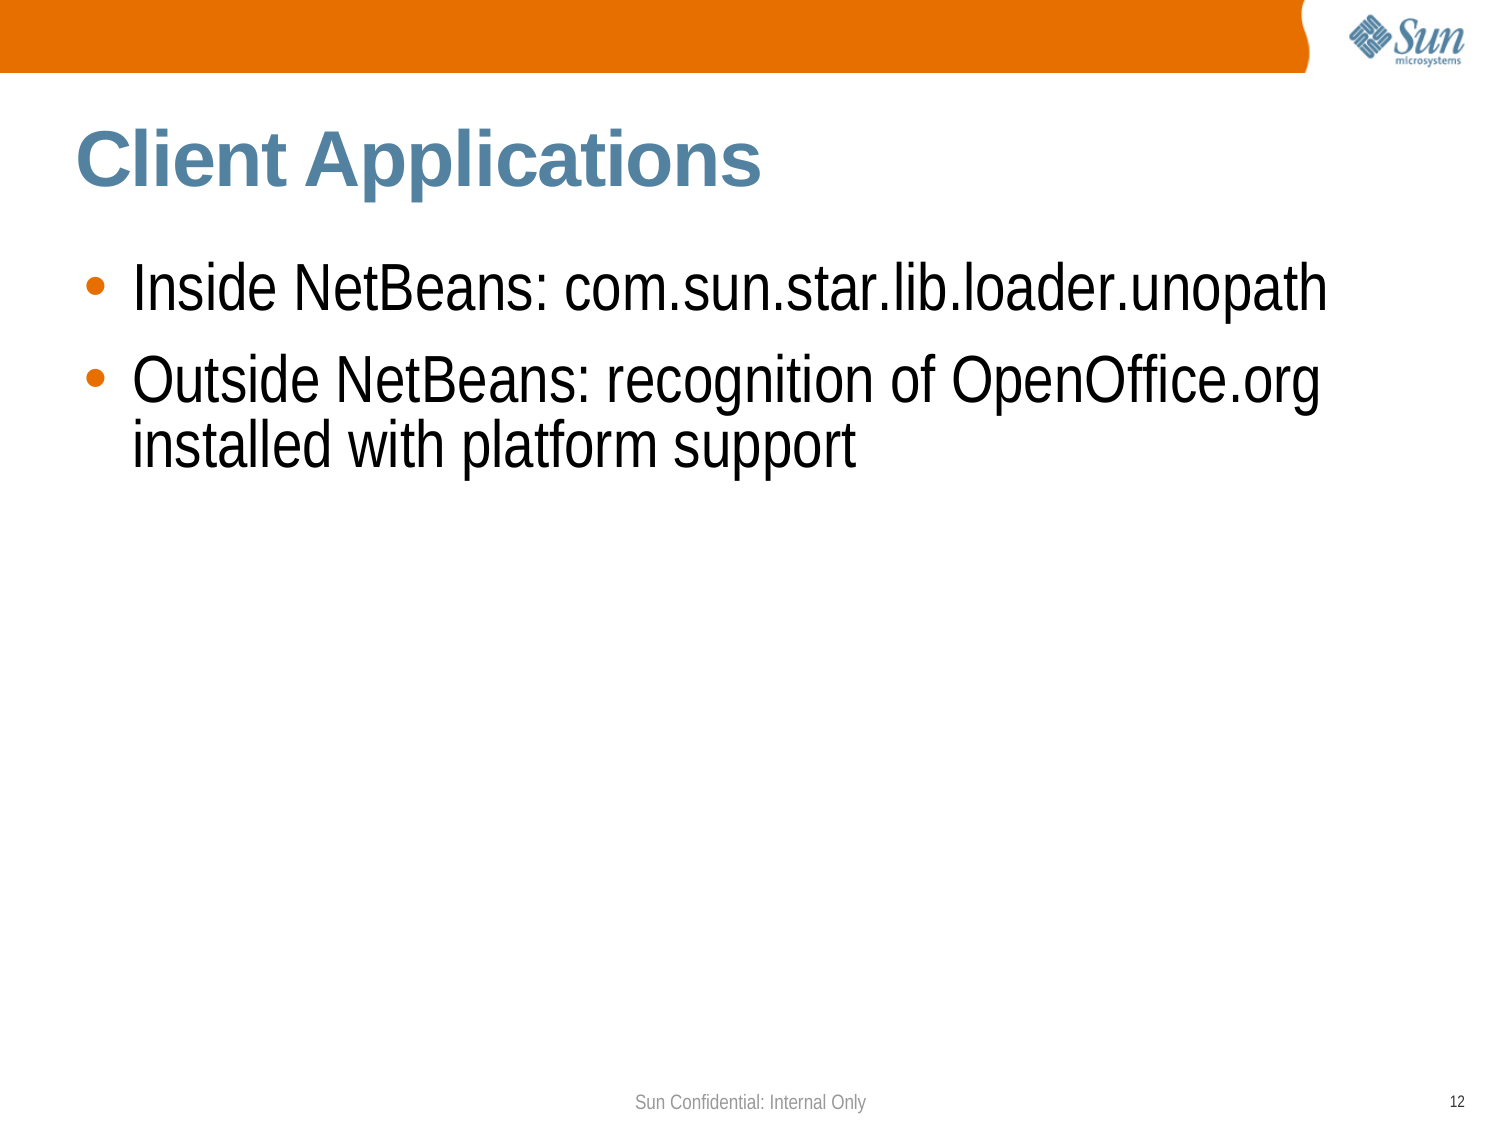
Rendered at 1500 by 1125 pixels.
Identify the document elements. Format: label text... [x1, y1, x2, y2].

list Inside NetBeans: com.sun.star.lib.loader.unopath Outside NetBeans: recognition of OpenOffice.org installed with platform support [64, 258, 1401, 1062]
title Client Applications [75, 123, 1437, 227]
picture [0, 0, 1500, 73]
